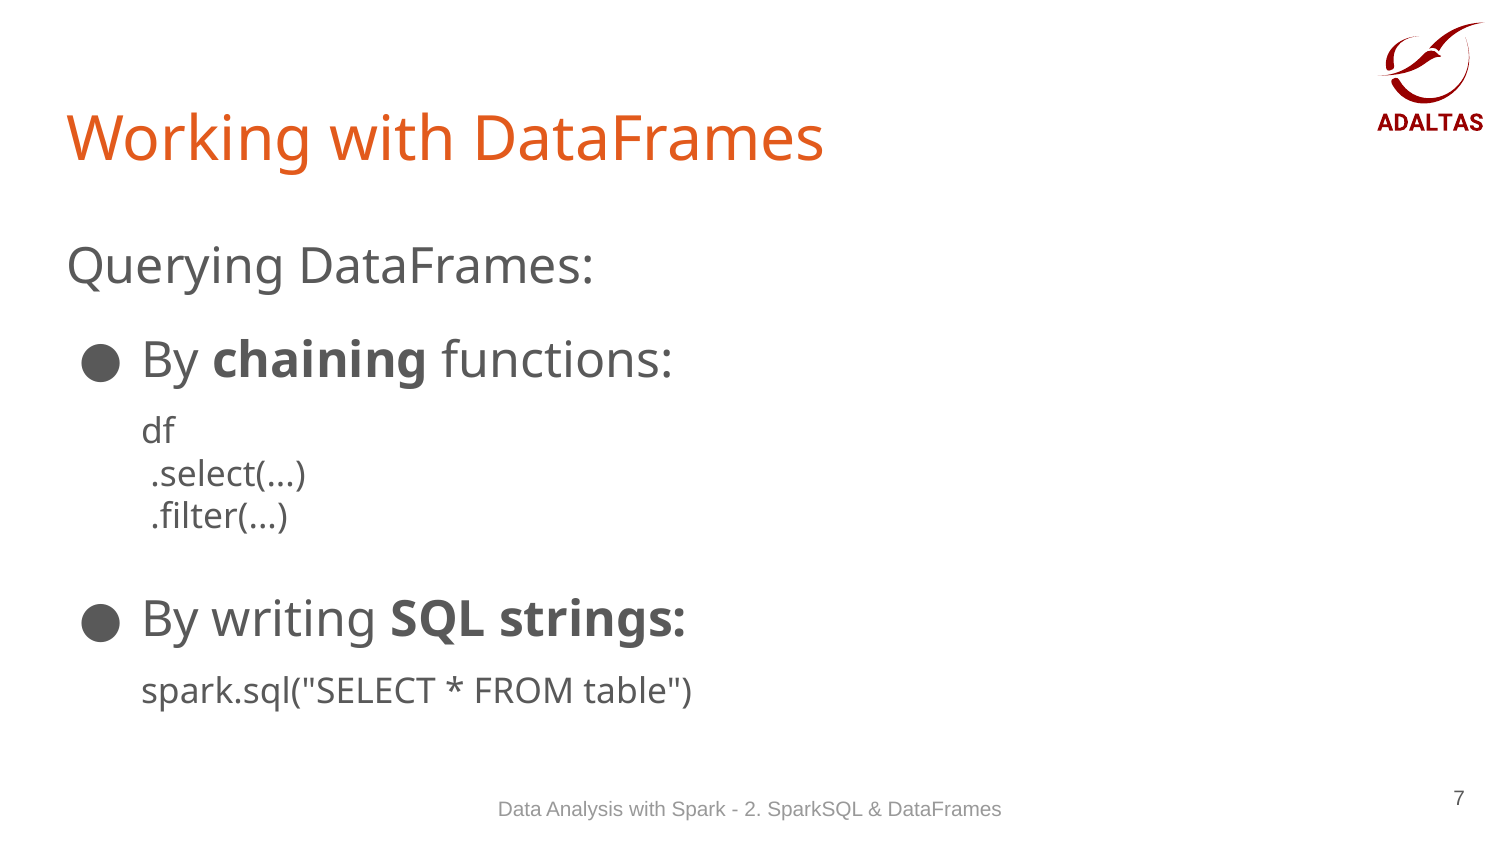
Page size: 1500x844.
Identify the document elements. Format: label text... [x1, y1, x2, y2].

title Working with DataFrames [51, 71, 1184, 166]
text_box Data Analysis with Spark - 2. SparkSQL & DataFrames [480, 781, 1020, 830]
slide_number <number> [1389, 764, 1480, 830]
list Querying DataFrames: By chaining functions: df .select(...) .filter(...) By writing SQL strings: spark.sql("SELECT * FROM table") [51, 189, 1449, 750]
